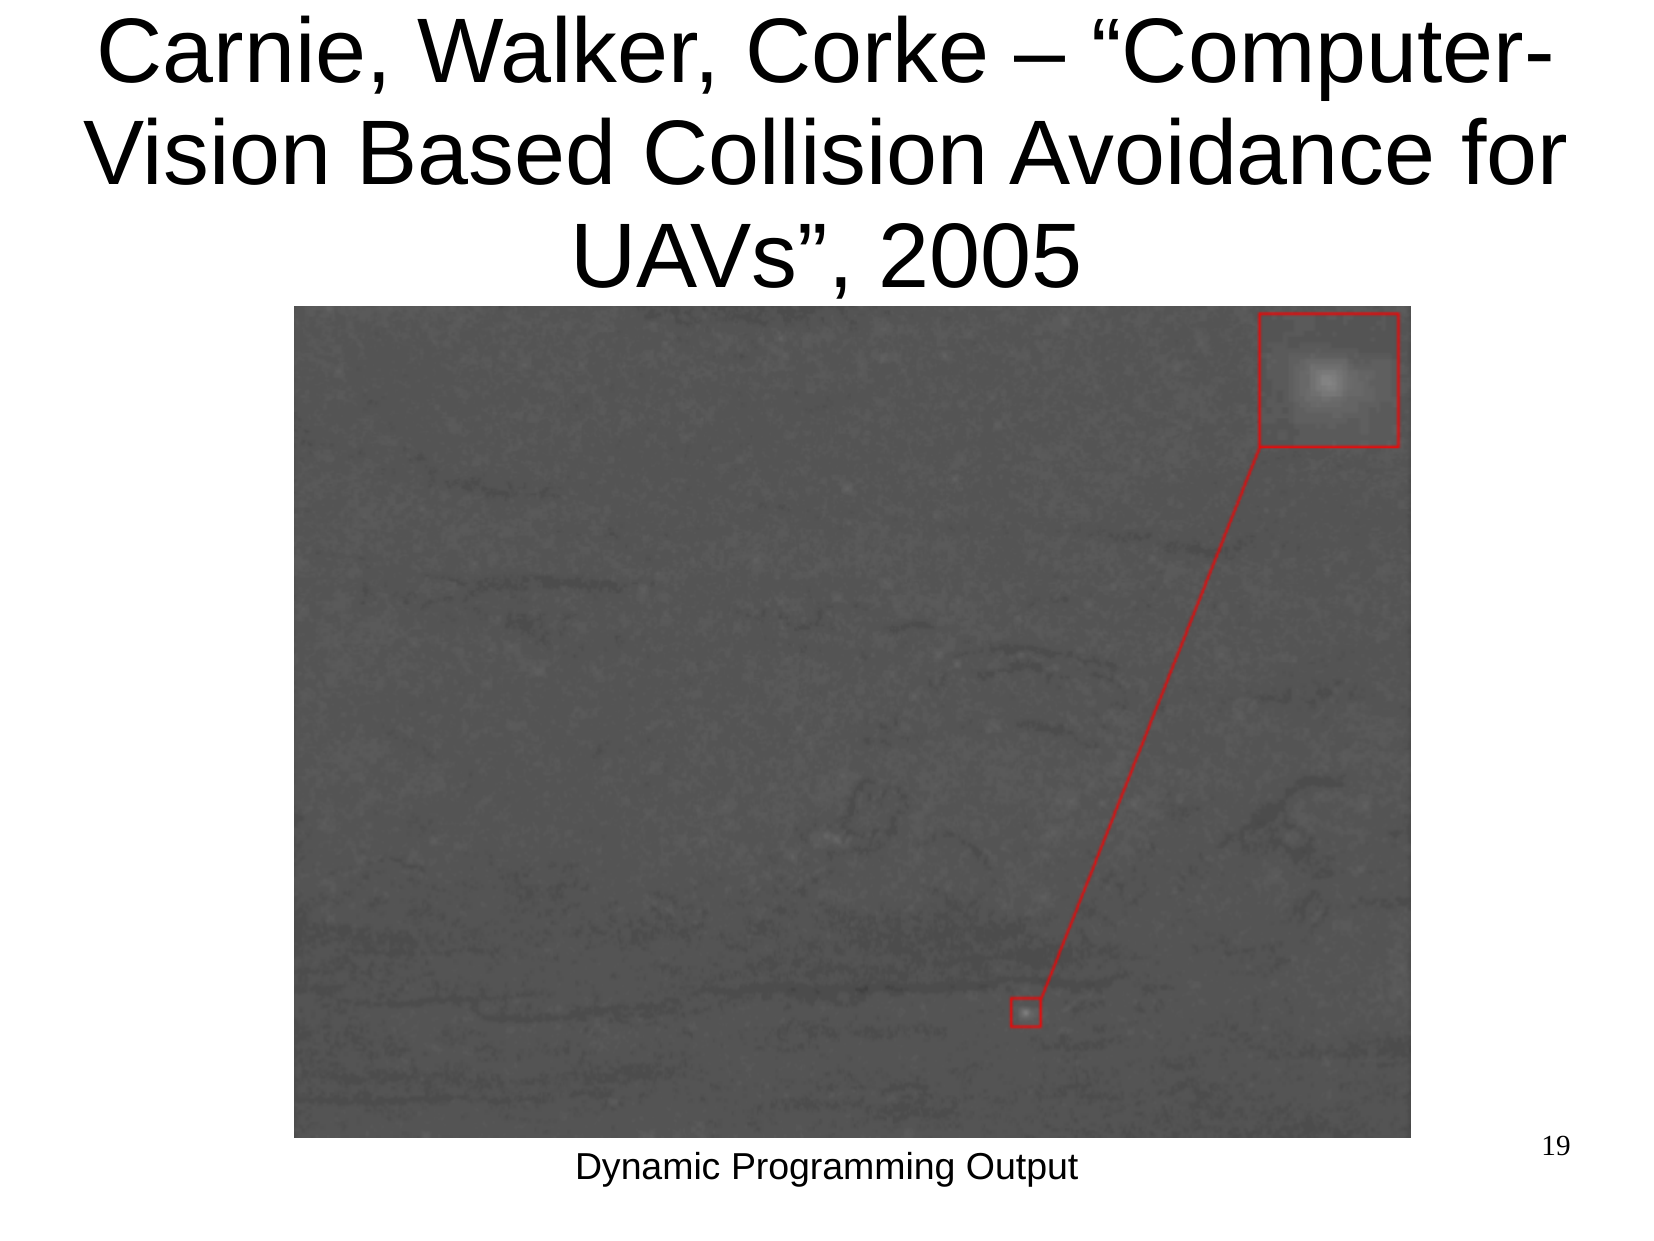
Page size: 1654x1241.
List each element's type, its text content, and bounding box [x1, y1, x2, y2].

title Carnie, Walker, Corke – “Computer-Vision Based Collision Avoidance for UAVs”, 2005 [82, 0, 1571, 307]
picture [294, 306, 1411, 1138]
text_box Dynamic Programming Output [496, 1138, 1157, 1195]
